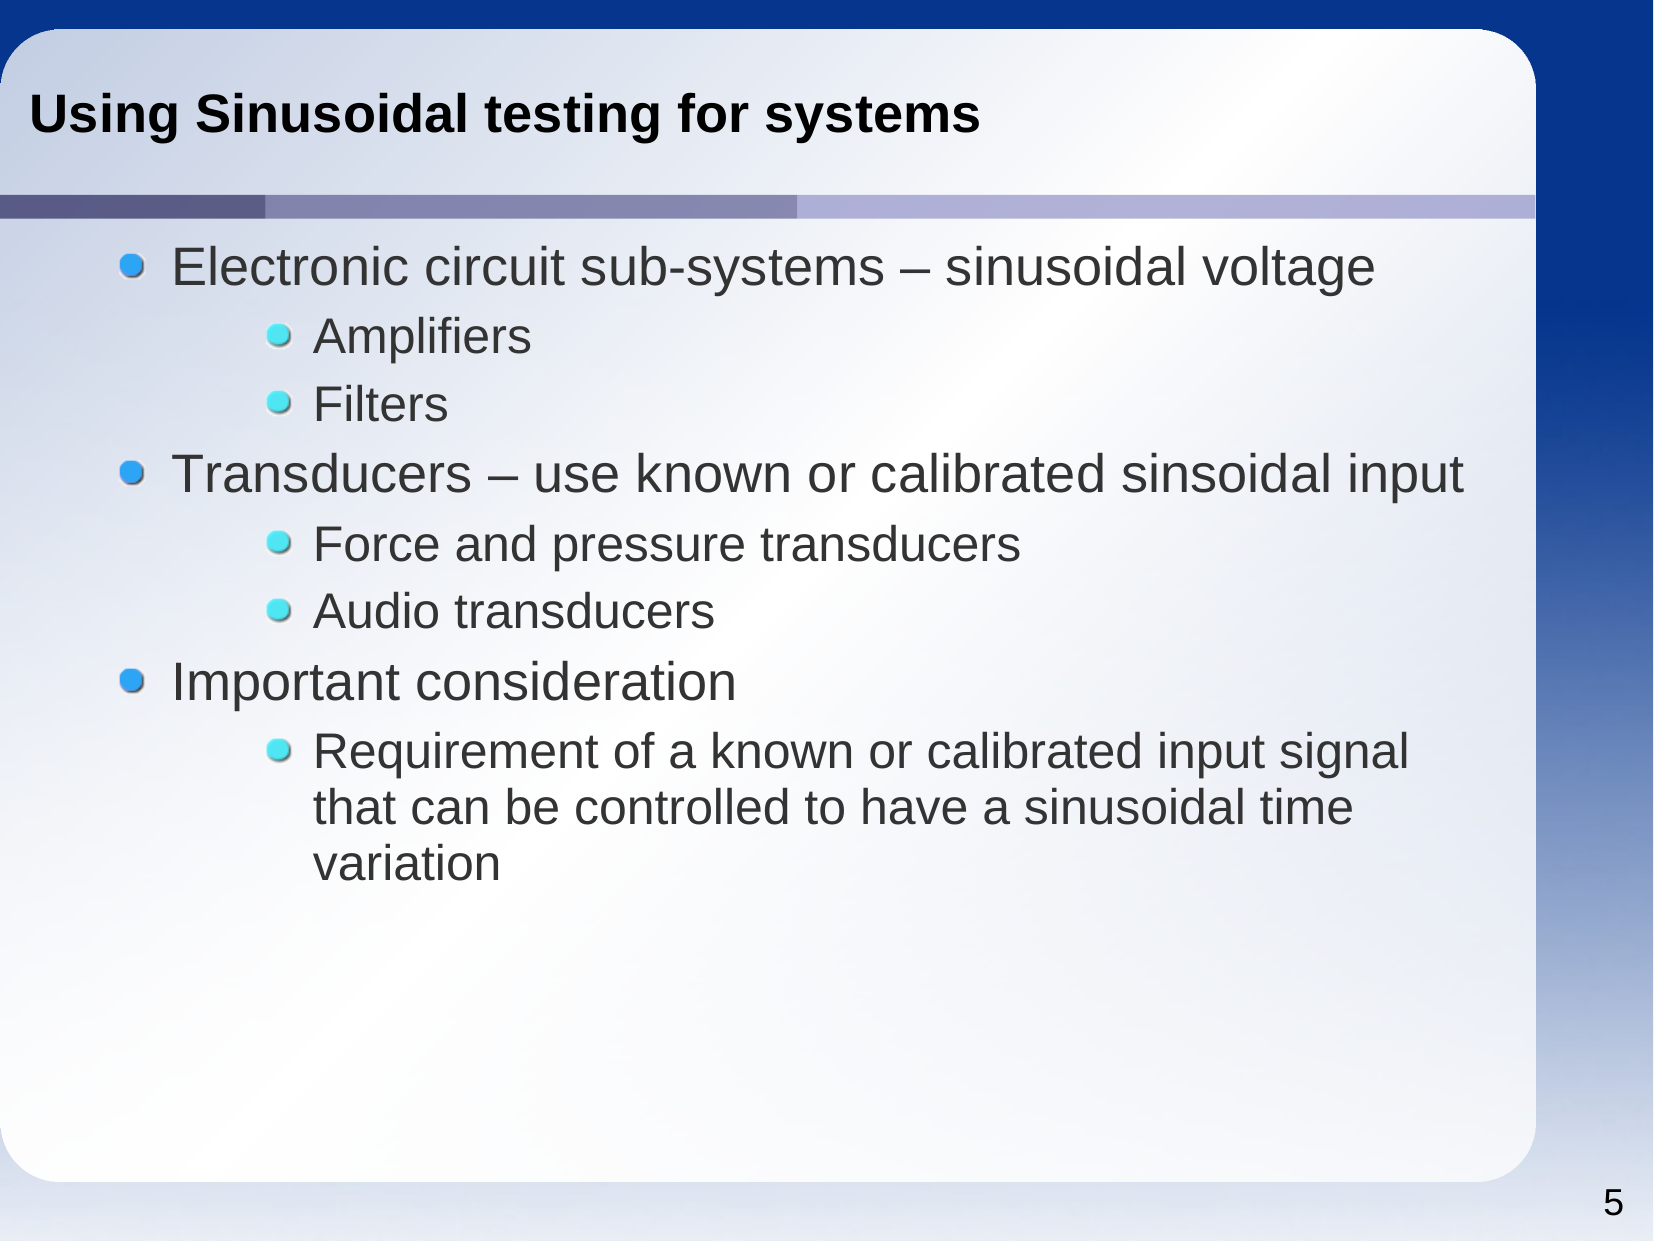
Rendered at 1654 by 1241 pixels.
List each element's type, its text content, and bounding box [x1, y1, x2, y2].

title Using Sinusoidal testing for systems [29, 49, 1506, 178]
list Electronic circuit sub-systems – sinusoidal voltage Amplifiers Filters Transducers – use known or calibrated sinsoidal input Force and pressure transducers Audio transducers Important consideration Requirement of a known or calibrated input signal that can be controlled to have a sinusoidal time variation [29, 236, 1506, 1152]
picture [0, 0, 1654, 1241]
